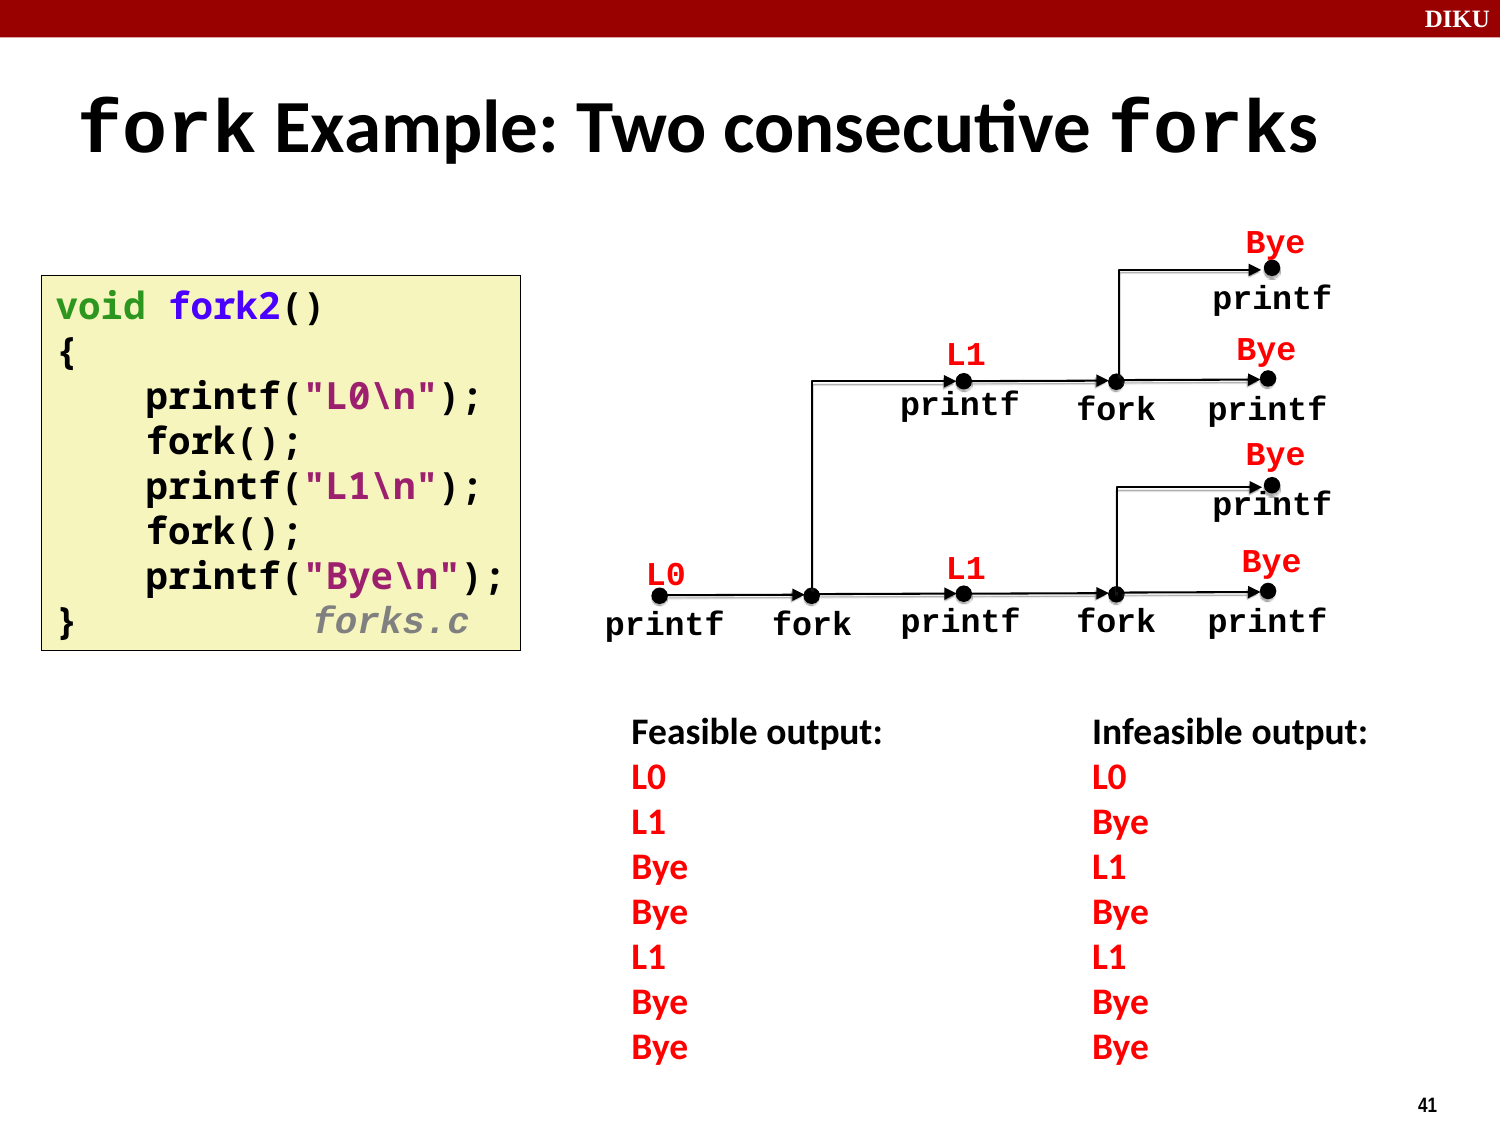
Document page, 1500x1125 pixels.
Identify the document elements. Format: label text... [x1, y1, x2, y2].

text_box Bye [1201, 319, 1332, 375]
text_box L0 [631, 544, 701, 600]
text_box fork [1038, 592, 1189, 648]
text_box forks.c [297, 592, 485, 650]
text_box printf [1194, 474, 1350, 530]
text_box Infeasible output: L0 Bye L1 Bye L1 Bye Bye [1077, 699, 1383, 1075]
text_box printf [882, 594, 1038, 648]
text_box [1109, 374, 1124, 379]
title fork Example: Two consecutive forks [62, 75, 1463, 169]
text_box printf [1001, 374, 1044, 379]
text_box printf [1189, 379, 1346, 435]
text_box Bye [1230, 424, 1321, 480]
text_box Bye [1226, 531, 1317, 587]
text_box [804, 588, 819, 594]
text_box printf [589, 594, 740, 650]
text_box L1 [931, 324, 1001, 380]
text_box [1260, 587, 1276, 592]
text_box fork [1038, 379, 1189, 435]
text_box fork [757, 594, 867, 690]
text_box Feasible output: L0 L1 Bye Bye L1 Bye Bye [616, 699, 898, 1075]
text_box [1260, 375, 1276, 379]
text_box Bye [1210, 212, 1341, 268]
text_box void fork2() { printf("L0\n"); fork(); printf("L1\n"); fork(); printf("Bye\n"); } [40, 274, 521, 650]
text_box printf [1189, 592, 1346, 648]
text_box L1 [931, 539, 1001, 594]
text_box printf [876, 374, 1038, 430]
text_box printf [1194, 268, 1350, 324]
